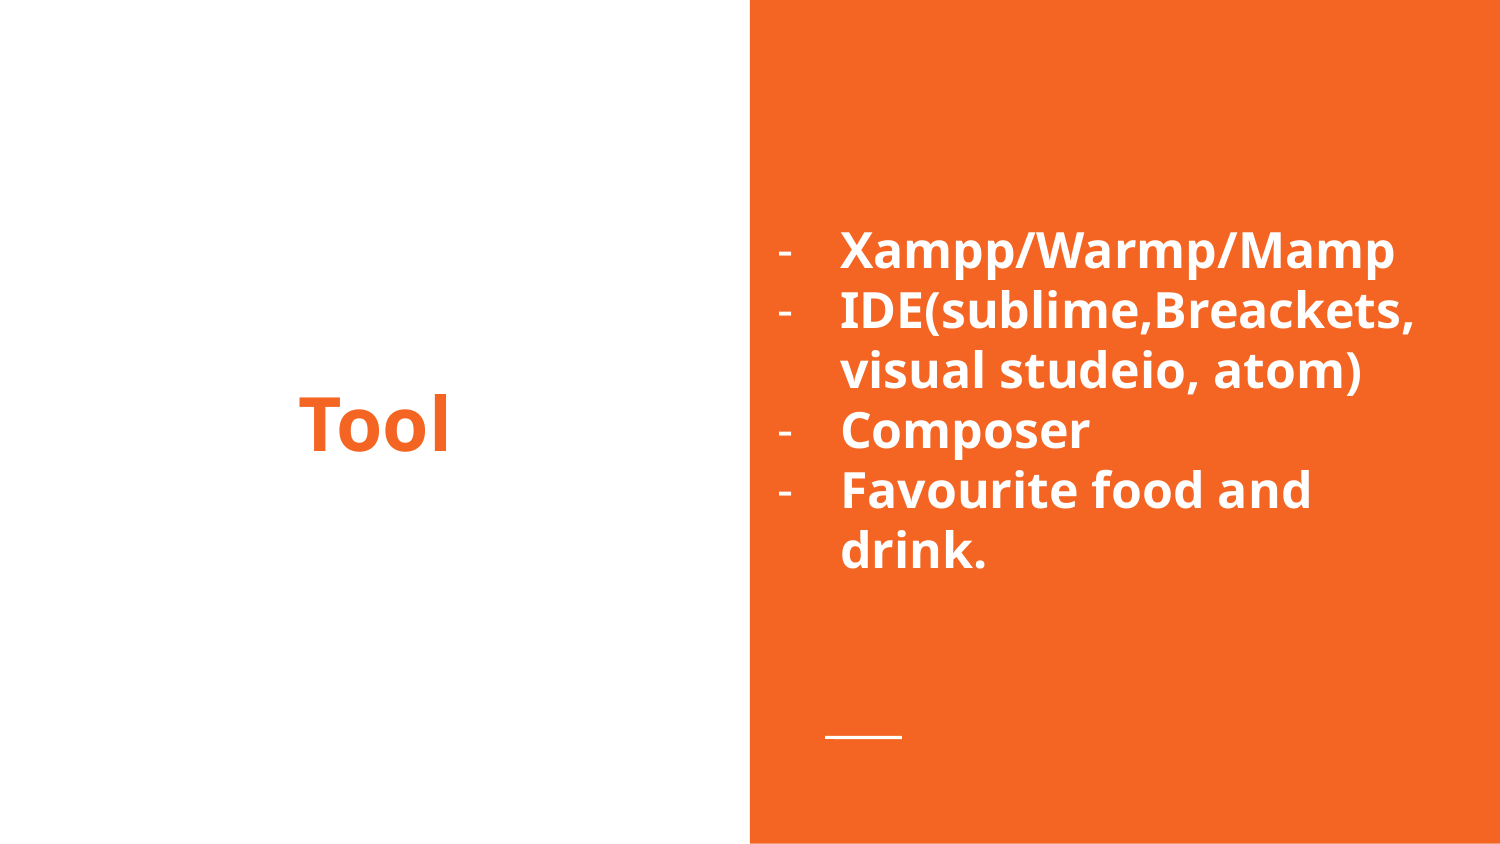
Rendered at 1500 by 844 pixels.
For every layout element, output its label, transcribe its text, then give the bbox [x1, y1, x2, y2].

title Tool [43, 313, 708, 530]
list Xampp/Warmp/Mamp IDE(sublime,Breackets, visual studeio, atom) Composer Favourite food and drink. [750, 95, 1432, 702]
